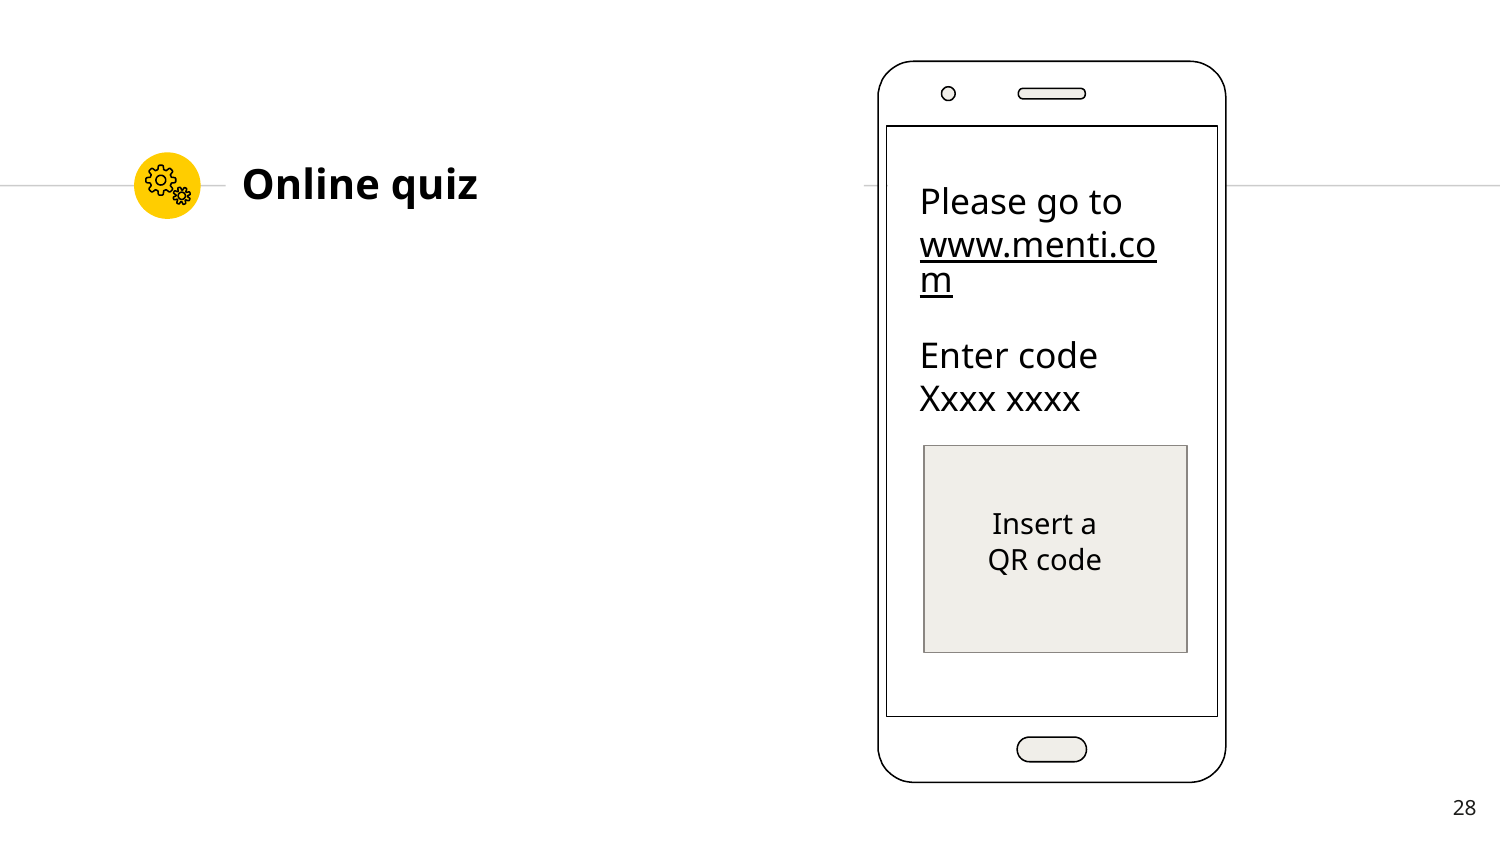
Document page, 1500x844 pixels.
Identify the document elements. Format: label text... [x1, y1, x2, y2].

text_box [878, 61, 1226, 783]
text_box Insert a QR code [954, 490, 1135, 591]
slide_number 1 [1401, 779, 1492, 844]
title Online quiz [226, 146, 863, 219]
list Please go to www.menti.com Enter code Xxxx xxxx [904, 140, 1201, 422]
